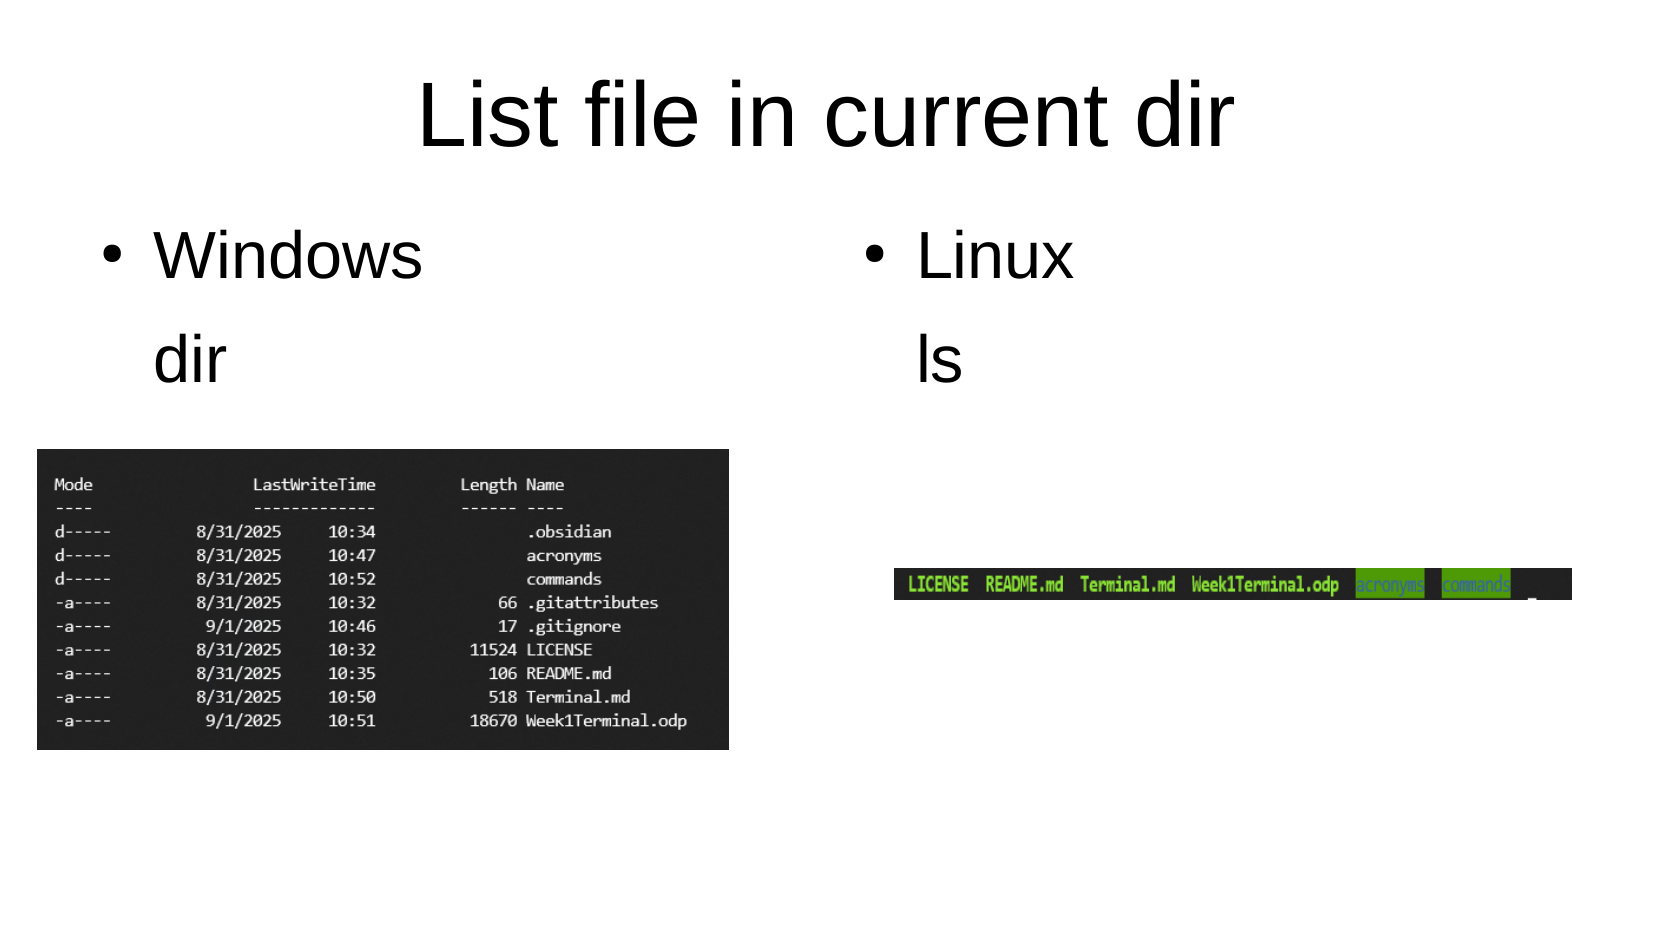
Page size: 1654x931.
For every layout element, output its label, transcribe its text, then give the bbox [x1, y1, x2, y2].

list Windows dir [82, 217, 809, 758]
picture [894, 568, 1572, 601]
list Linux ls [845, 217, 1572, 758]
title List file in current dir [82, 37, 1571, 193]
picture [37, 449, 729, 751]
